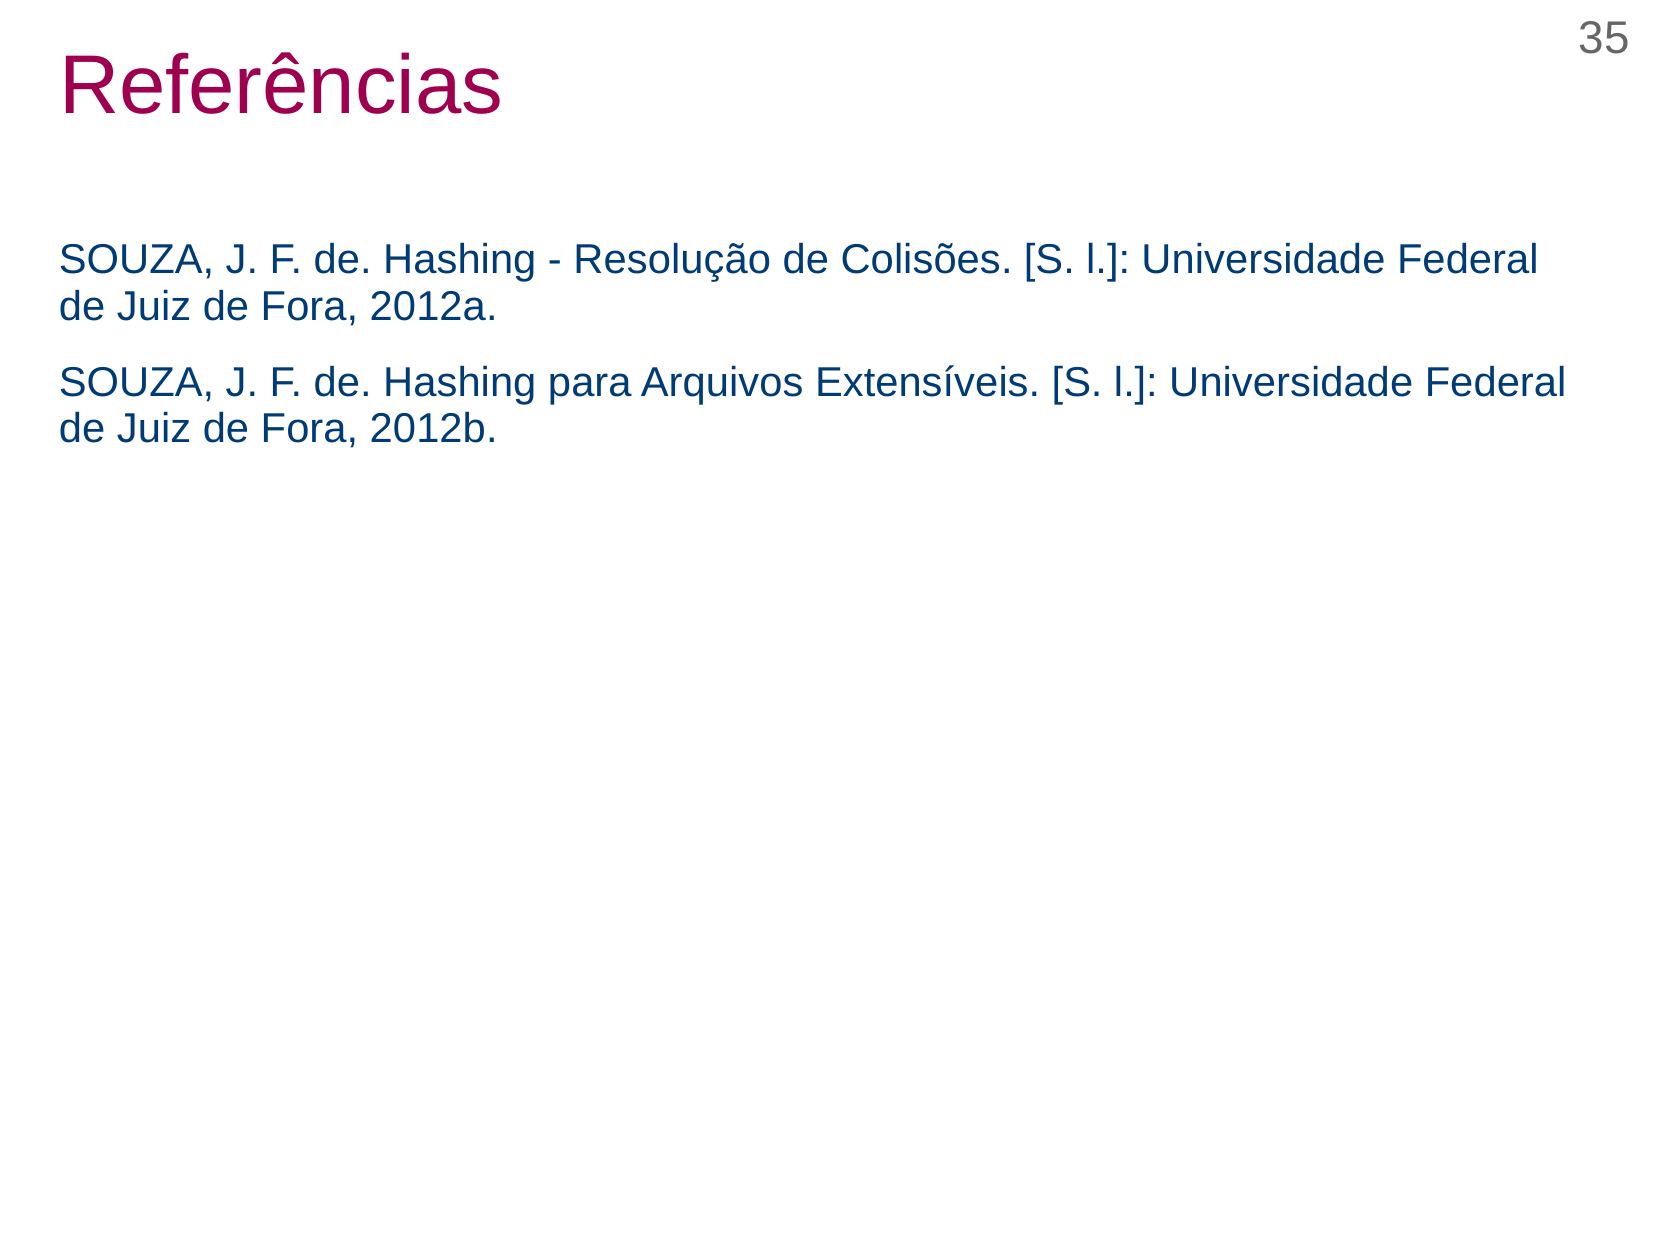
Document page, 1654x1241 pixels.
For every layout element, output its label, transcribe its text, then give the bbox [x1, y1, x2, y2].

title Referências [59, 29, 1595, 148]
list SOUZA, J. F. de. Hashing - Resolução de Colisões. [S. l.]: Universidade Federal de Juiz de Fora, 2012a. SOUZA, J. F. de. Hashing para Arquivos Extensíveis. [S. l.]: Universidade Federal de Juiz de Fora, 2012b. [59, 236, 1595, 1211]
